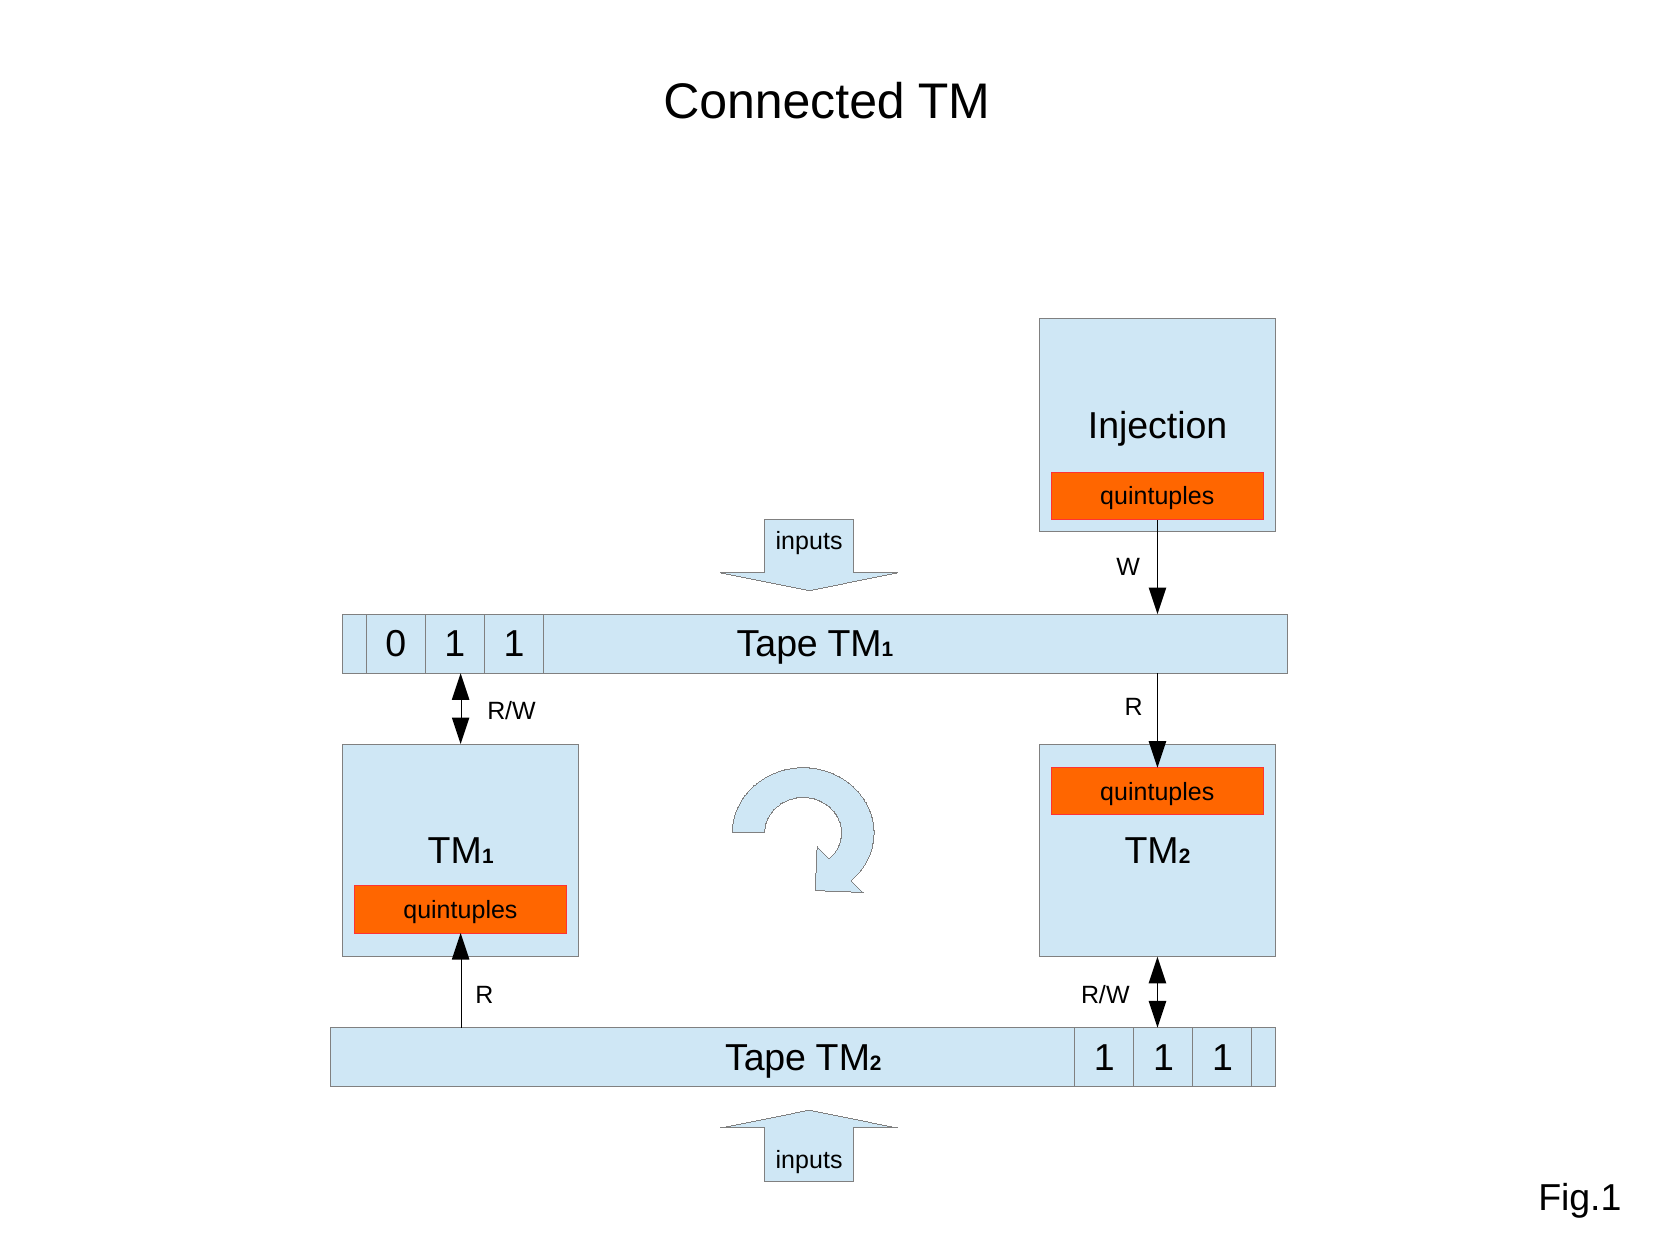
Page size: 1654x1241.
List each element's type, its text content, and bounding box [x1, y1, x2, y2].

text_box [732, 767, 875, 893]
text_box TM2 [1039, 744, 1276, 957]
text_box Tape TM2 [330, 1027, 1074, 1087]
text_box quintuples [1051, 767, 1264, 815]
text_box R/W [1066, 972, 1146, 1016]
text_box inputs [755, 1138, 863, 1182]
text_box 1 [1074, 1027, 1134, 1087]
text_box Tape TM1 [342, 614, 366, 674]
text_box Tape TM1 [544, 614, 1288, 674]
text_box [720, 563, 898, 591]
text_box inputs [755, 519, 863, 563]
title Connected TM [82, 49, 1571, 154]
text_box 1 [1192, 1027, 1252, 1087]
text_box R/W [472, 689, 552, 733]
text_box 1 [426, 614, 484, 674]
text_box TM1 [342, 744, 579, 957]
text_box R [1109, 685, 1158, 728]
text_box 1 [484, 614, 544, 674]
text_box quintuples [1051, 472, 1264, 520]
text_box Fig.1 [1523, 1169, 1637, 1227]
text_box [720, 1110, 898, 1138]
text_box R [460, 972, 509, 1016]
text_box Tape TM2 [1252, 1027, 1276, 1087]
text_box 0 [366, 614, 426, 674]
text_box quintuples [354, 885, 567, 934]
text_box W [1101, 544, 1150, 588]
text_box 1 [1134, 1027, 1192, 1087]
text_box Injection [1039, 318, 1276, 532]
